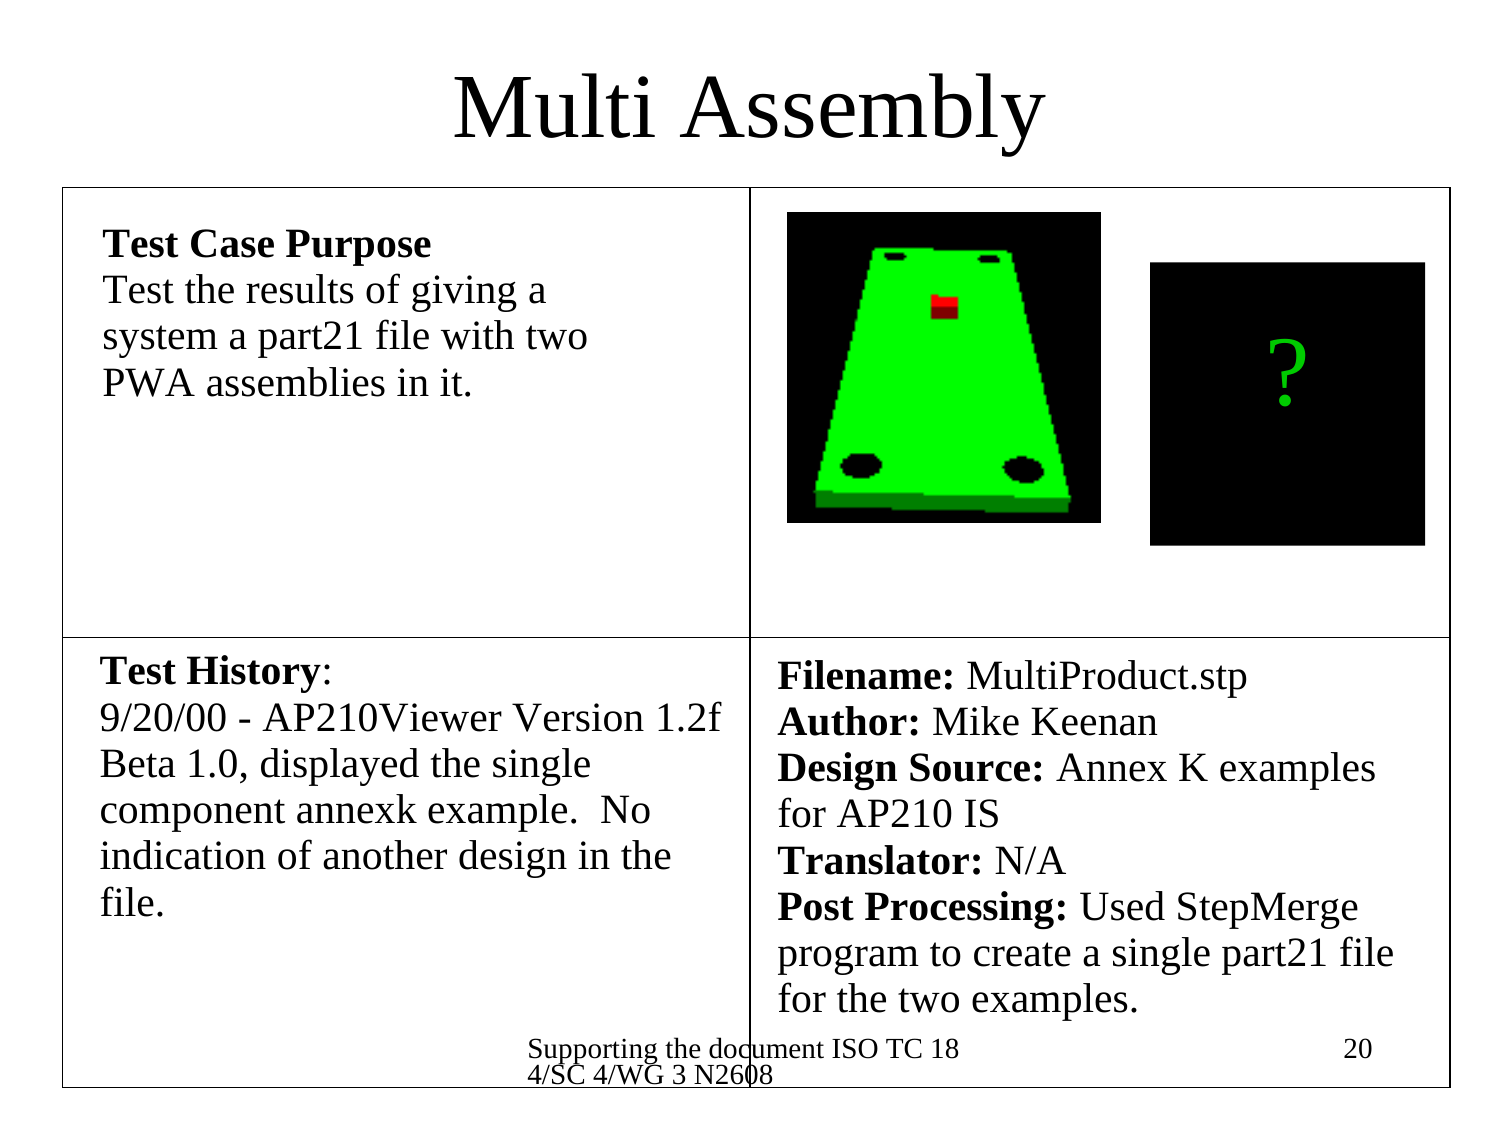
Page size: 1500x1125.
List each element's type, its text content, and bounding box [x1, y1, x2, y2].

text_box ? [1150, 262, 1426, 546]
chart [787, 212, 1101, 523]
text_box Test History: 9/20/00 - AP210Viewer Version 1.2f Beta 1.0, displayed the single component annexk example. No indication of another design in the file. [84, 639, 738, 933]
text_box Filename: MultiProduct.stp Author: Mike Keenan Design Source: Annex K examples for AP210 IS Translator: N/A Post Processing: Used StepMerge program to create a single part21 file for the two examples. [762, 644, 1426, 1030]
text_box Test Case Purpose Test the results of giving a system a part21 file with two PWA assemblies in it. [87, 212, 676, 413]
title Multi Assembly [112, 12, 1388, 201]
